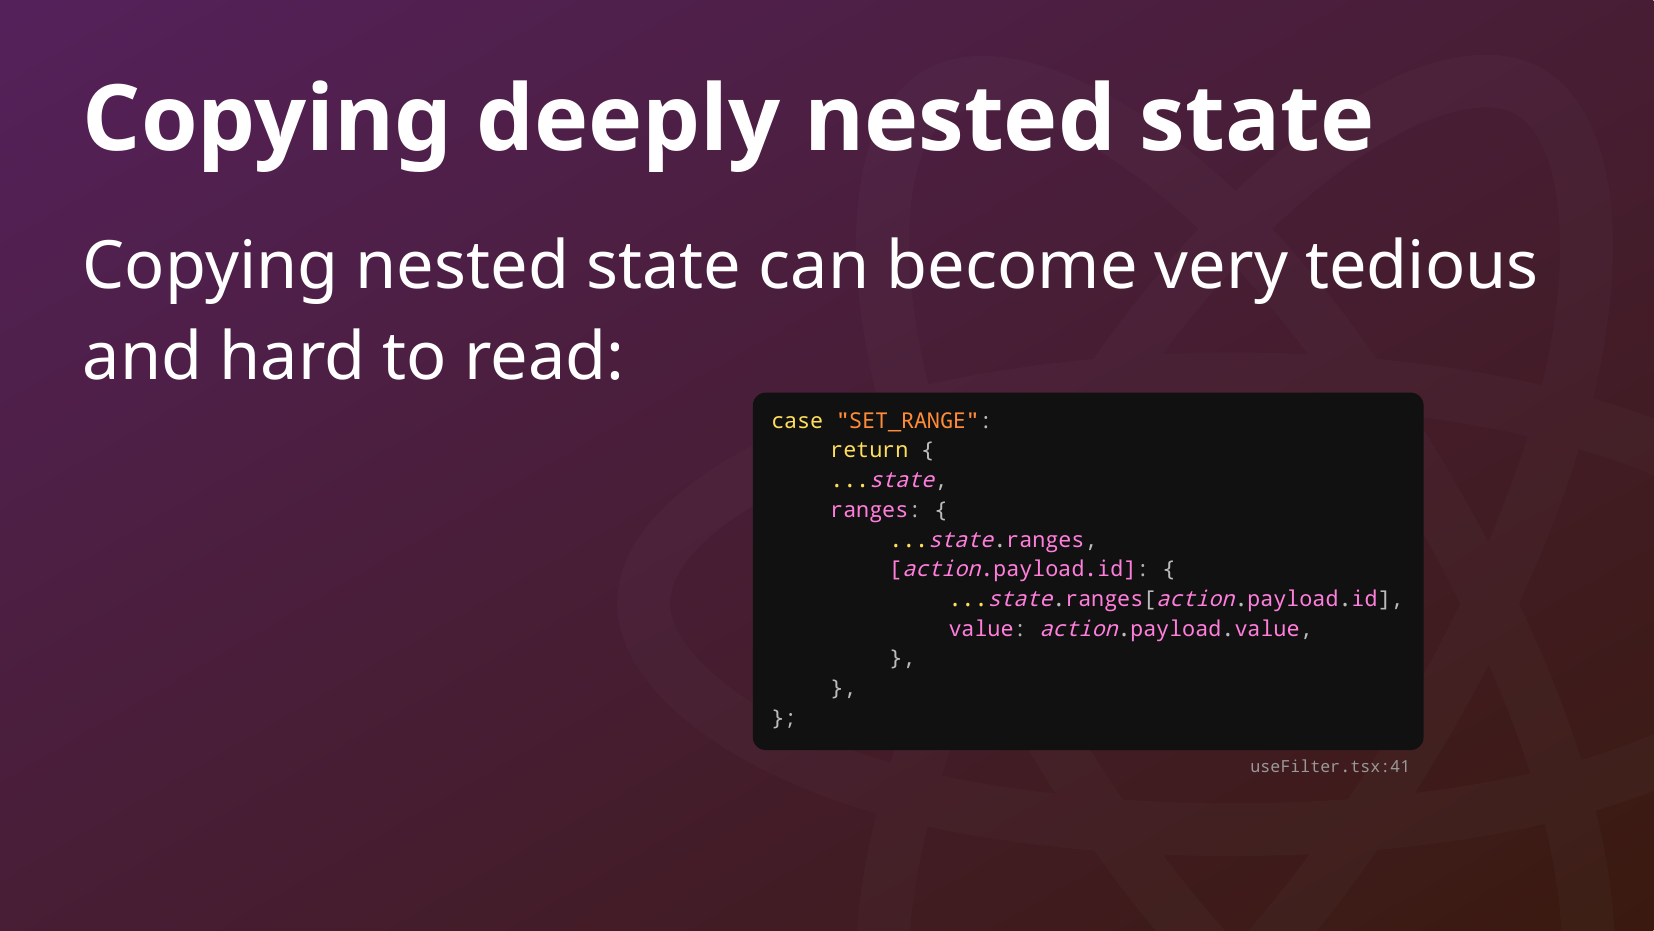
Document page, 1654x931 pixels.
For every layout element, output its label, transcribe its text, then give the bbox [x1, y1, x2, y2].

text_box case "SET_RANGE": return { ...state, ranges: { ...state.ranges, [action.payload.id]: { ...state.ranges[action.payload.id], value: action.payload.value, }, }, }; [752, 392, 1424, 751]
title Copying deeply nested state [82, 37, 1571, 193]
list Copying nested state can become very tedious and hard to read: [82, 217, 1571, 758]
text_box useFilter.tsx:41 [1165, 750, 1426, 788]
